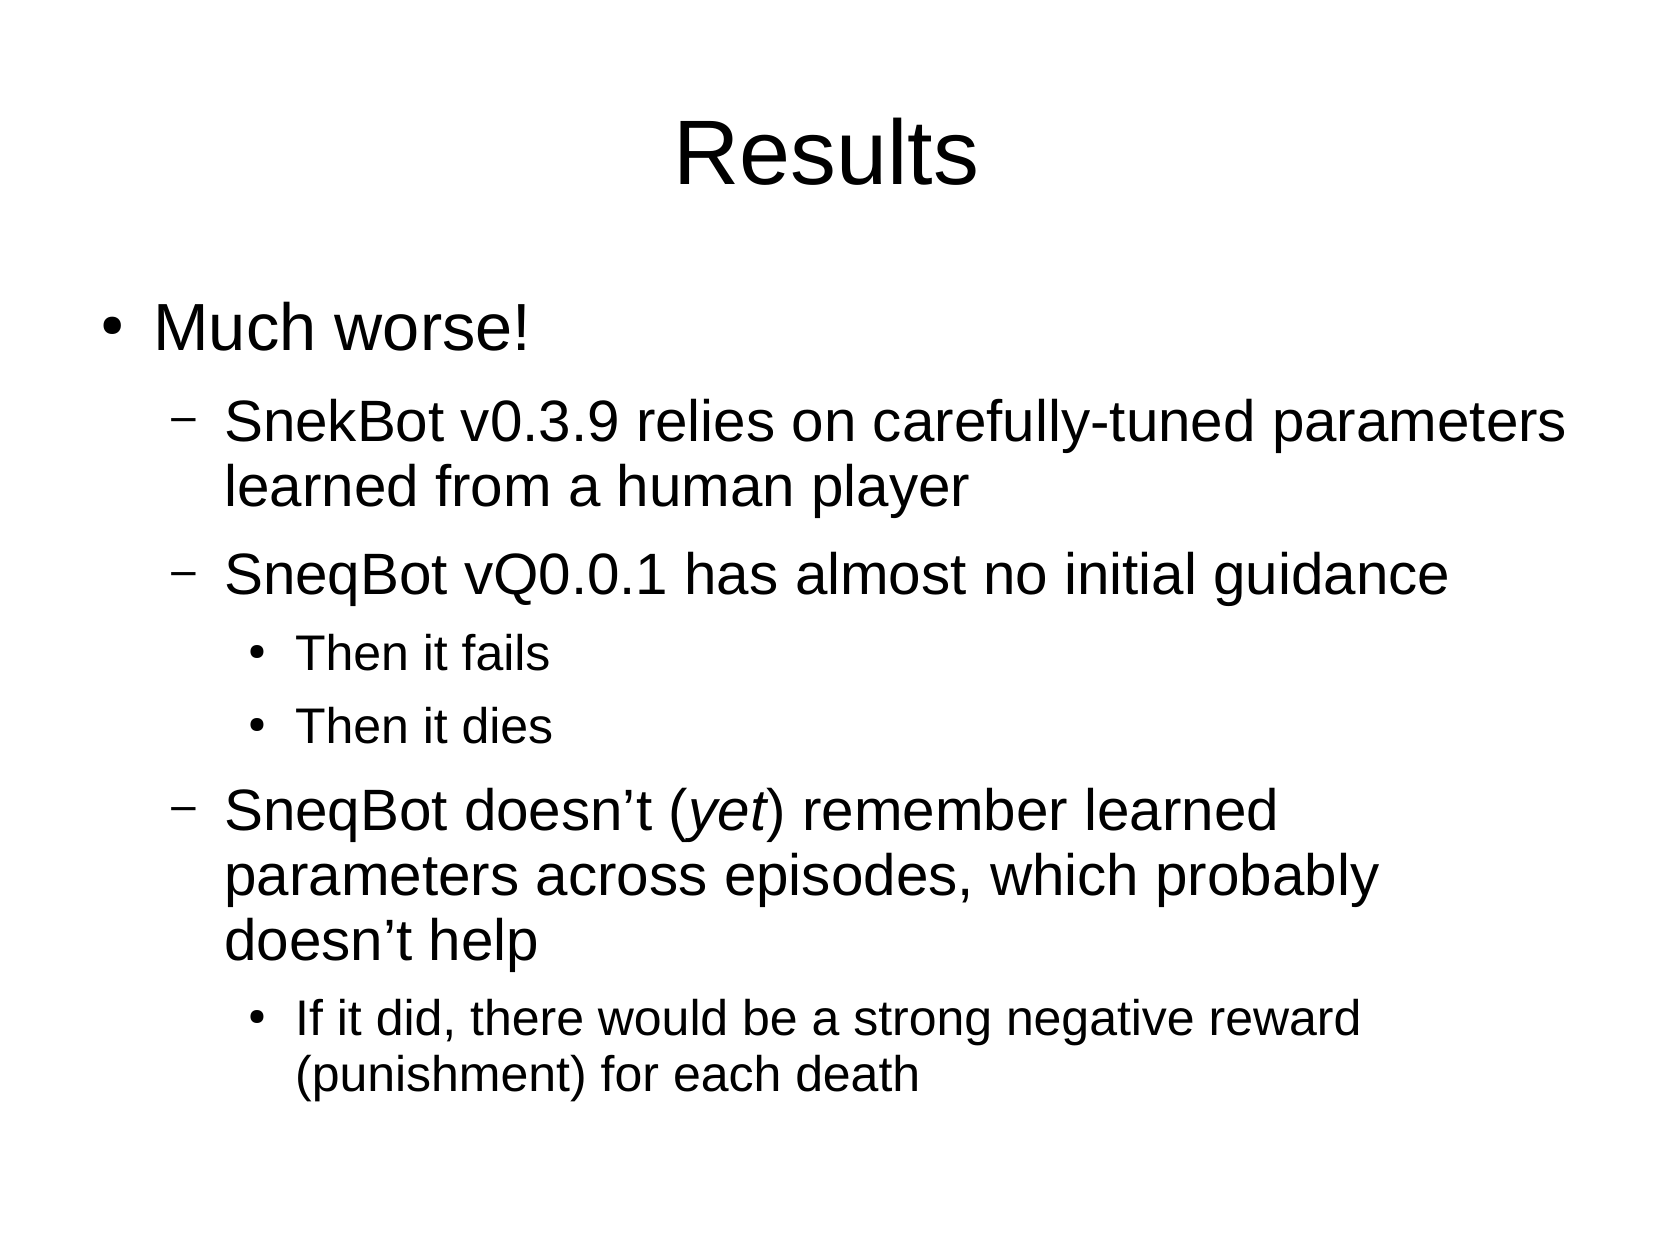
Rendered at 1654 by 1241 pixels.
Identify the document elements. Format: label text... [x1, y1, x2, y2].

title Results [82, 49, 1571, 257]
list Much worse! SnekBot v0.3.9 relies on carefully-tuned parameters learned from a human player SneqBot vQ0.0.1 has almost no initial guidance Then it fails Then it dies SneqBot doesn’t (yet) remember learned parameters across episodes, which probably doesn’t help If it did, there would be a strong negative reward (punishment) for each death [82, 290, 1571, 1201]
